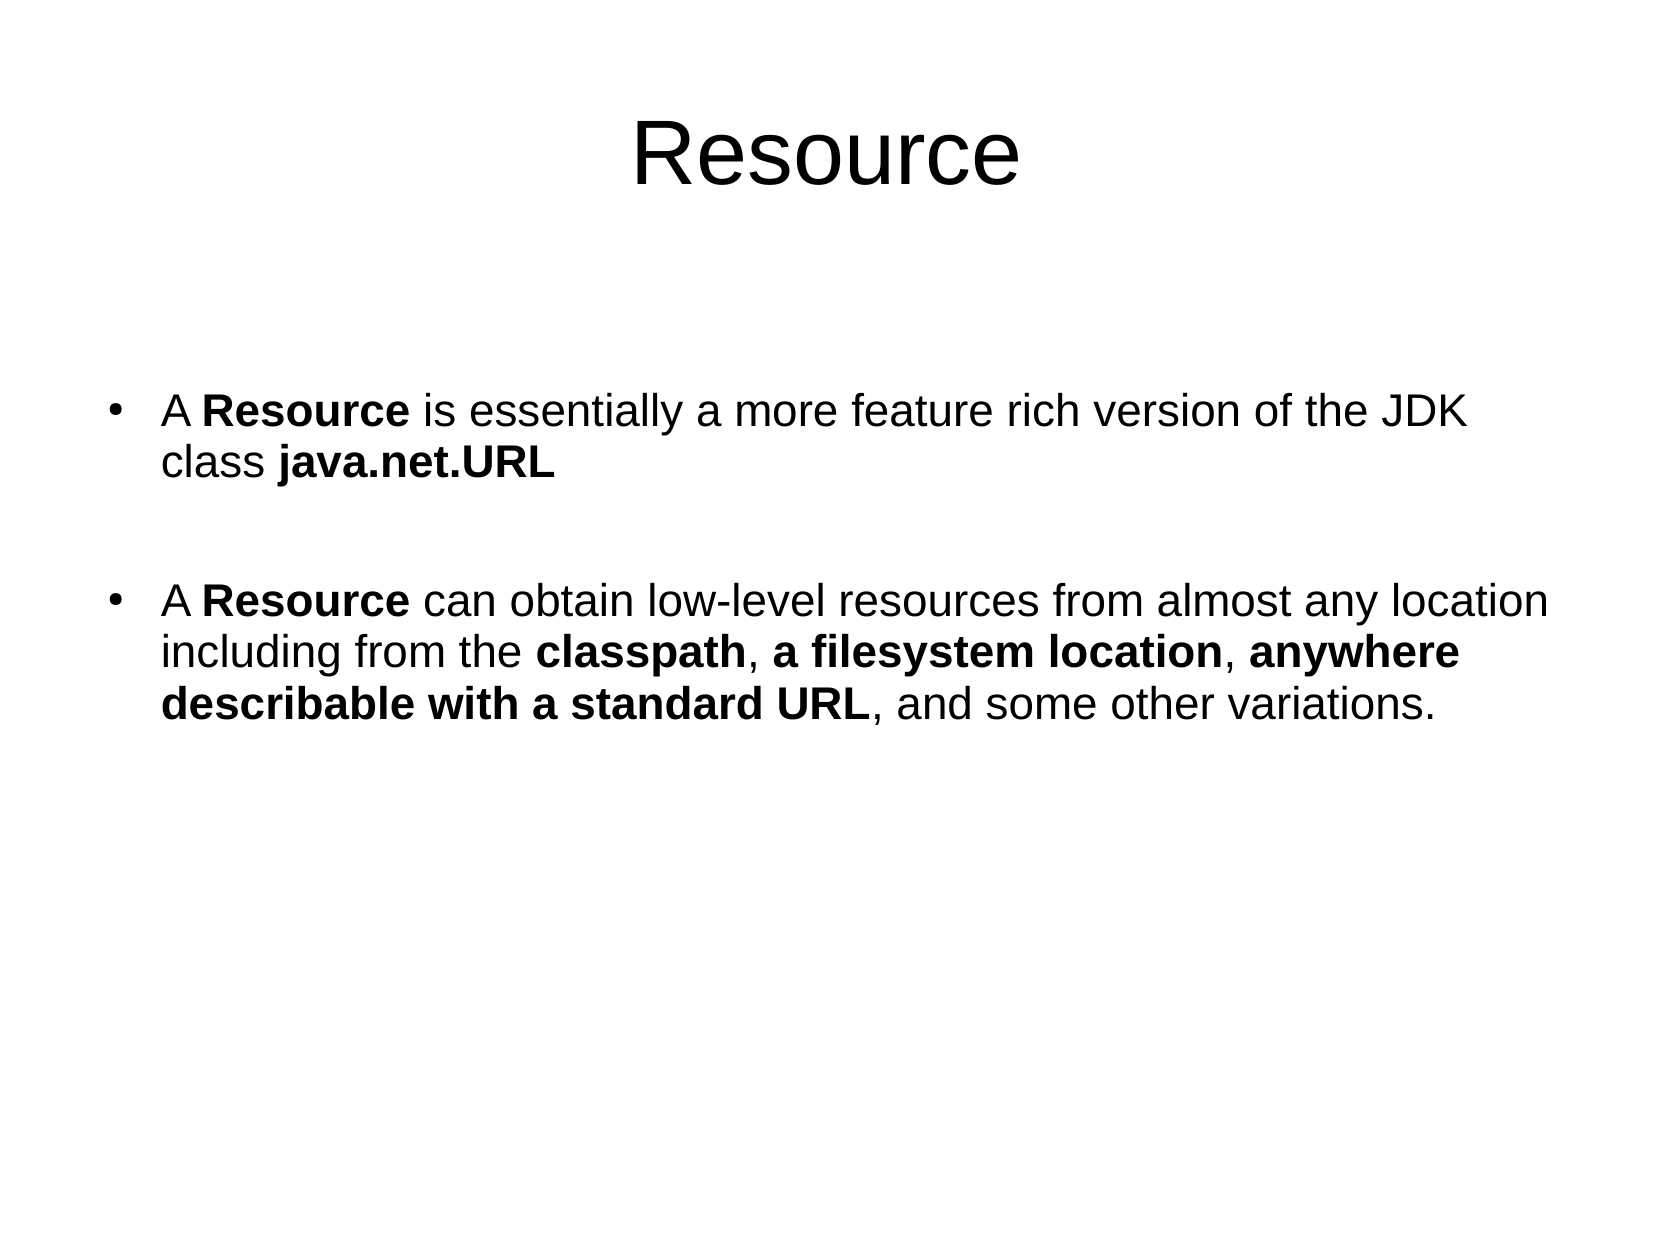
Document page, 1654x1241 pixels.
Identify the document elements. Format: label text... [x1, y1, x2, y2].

title Resource [82, 49, 1571, 257]
list A Resource is essentially a more feature rich version of the JDK class java.net.URL A Resource can obtain low-level resources from almost any location including from the classpath, a filesystem location, anywhere describable with a standard URL, and some other variations. [90, 315, 1579, 1035]
